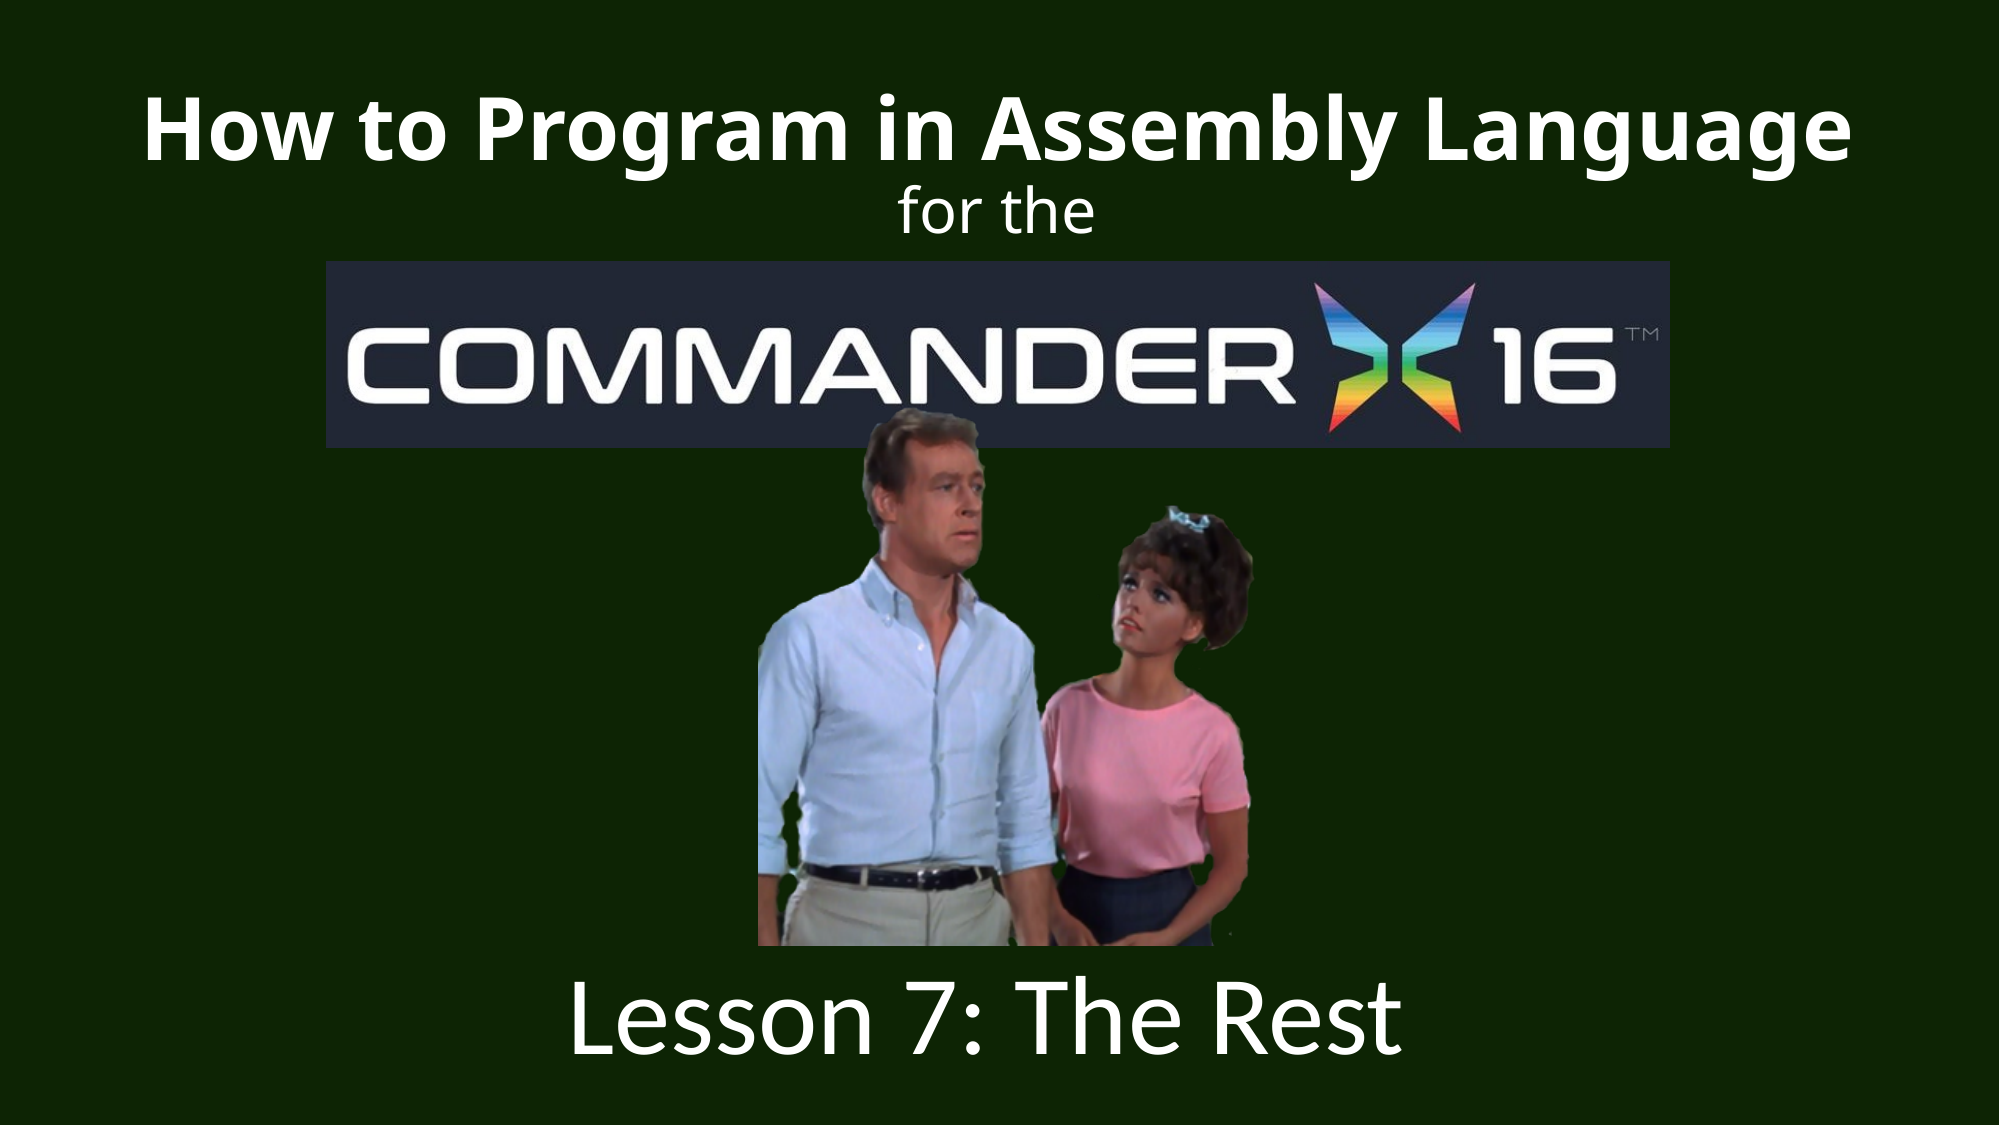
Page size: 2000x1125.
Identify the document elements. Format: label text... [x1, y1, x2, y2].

subtitle Lesson 7: The Rest [48, 949, 1924, 1076]
picture [326, 261, 1670, 946]
title How to Program in Assembly Language for the [60, 22, 1935, 255]
